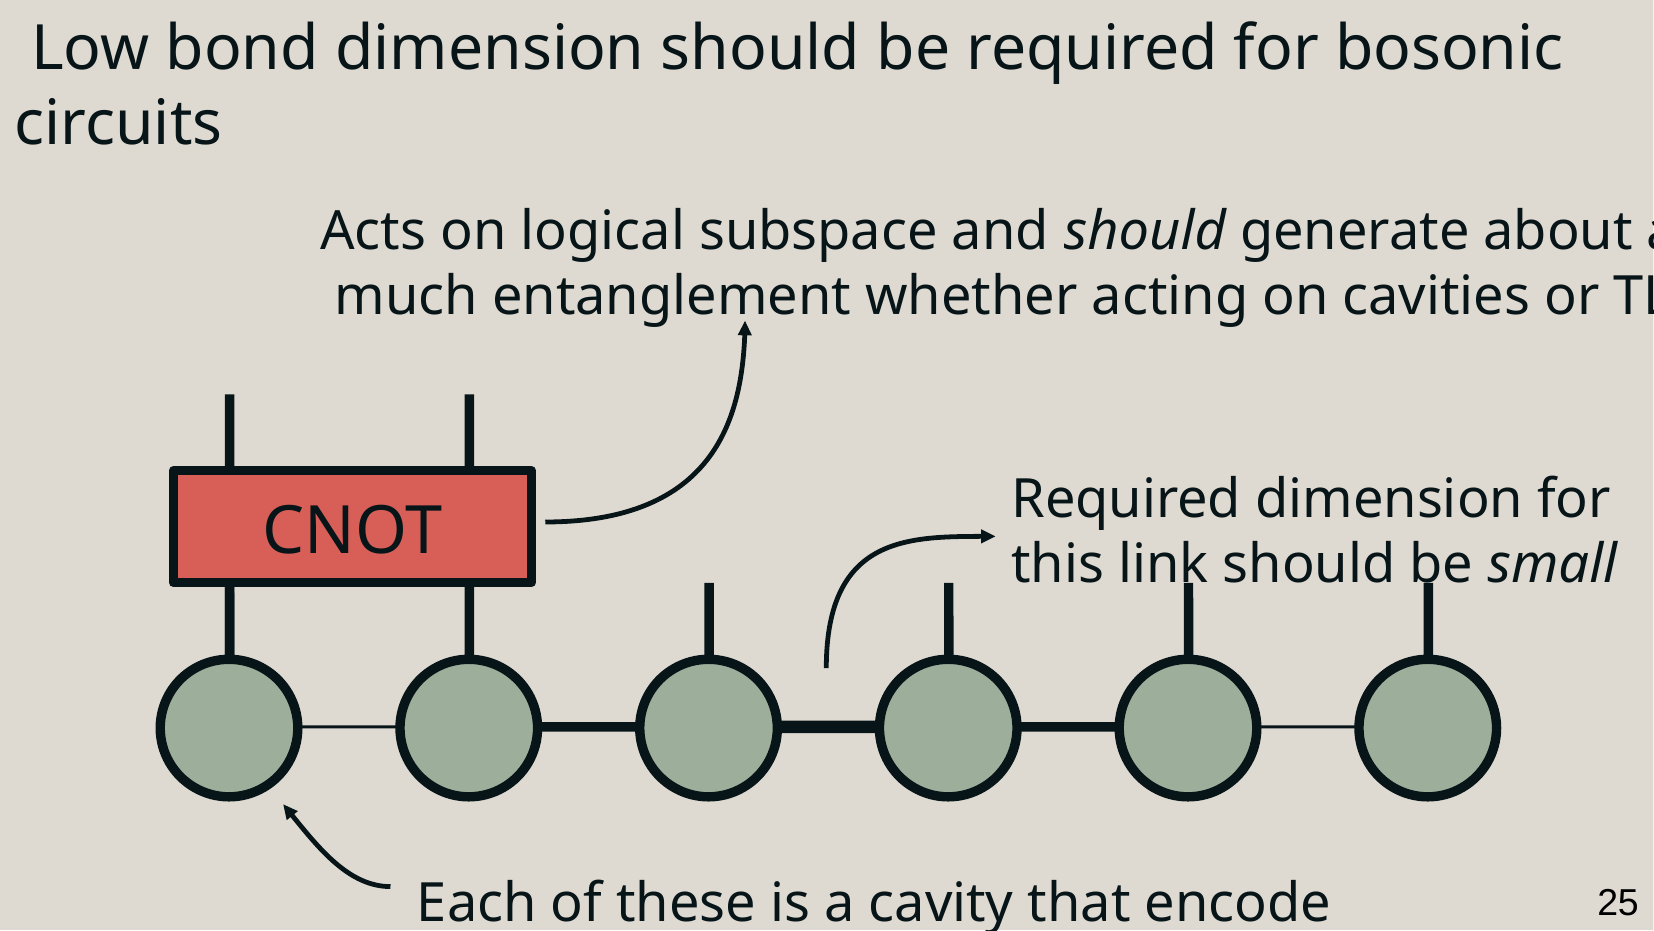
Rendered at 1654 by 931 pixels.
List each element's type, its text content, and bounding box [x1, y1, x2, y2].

text_box [1119, 659, 1257, 797]
text_box <number> [1509, 873, 1654, 931]
text_box [879, 659, 1018, 797]
text_box Each of these is a cavity that encode a qubit [416, 867, 1341, 931]
text_box Low bond dimension should be required for bosonic circuits [0, 0, 1586, 112]
text_box [160, 659, 298, 797]
text_box Required dimension for this link should be small [1011, 463, 1511, 581]
text_box [1359, 659, 1497, 797]
text_box CNOT [173, 470, 532, 583]
text_box Acts on logical subspace and should generate about as much entanglement whether acting on cavities or TLSs [320, 195, 1408, 312]
text_box [400, 659, 538, 797]
text_box [639, 659, 778, 797]
